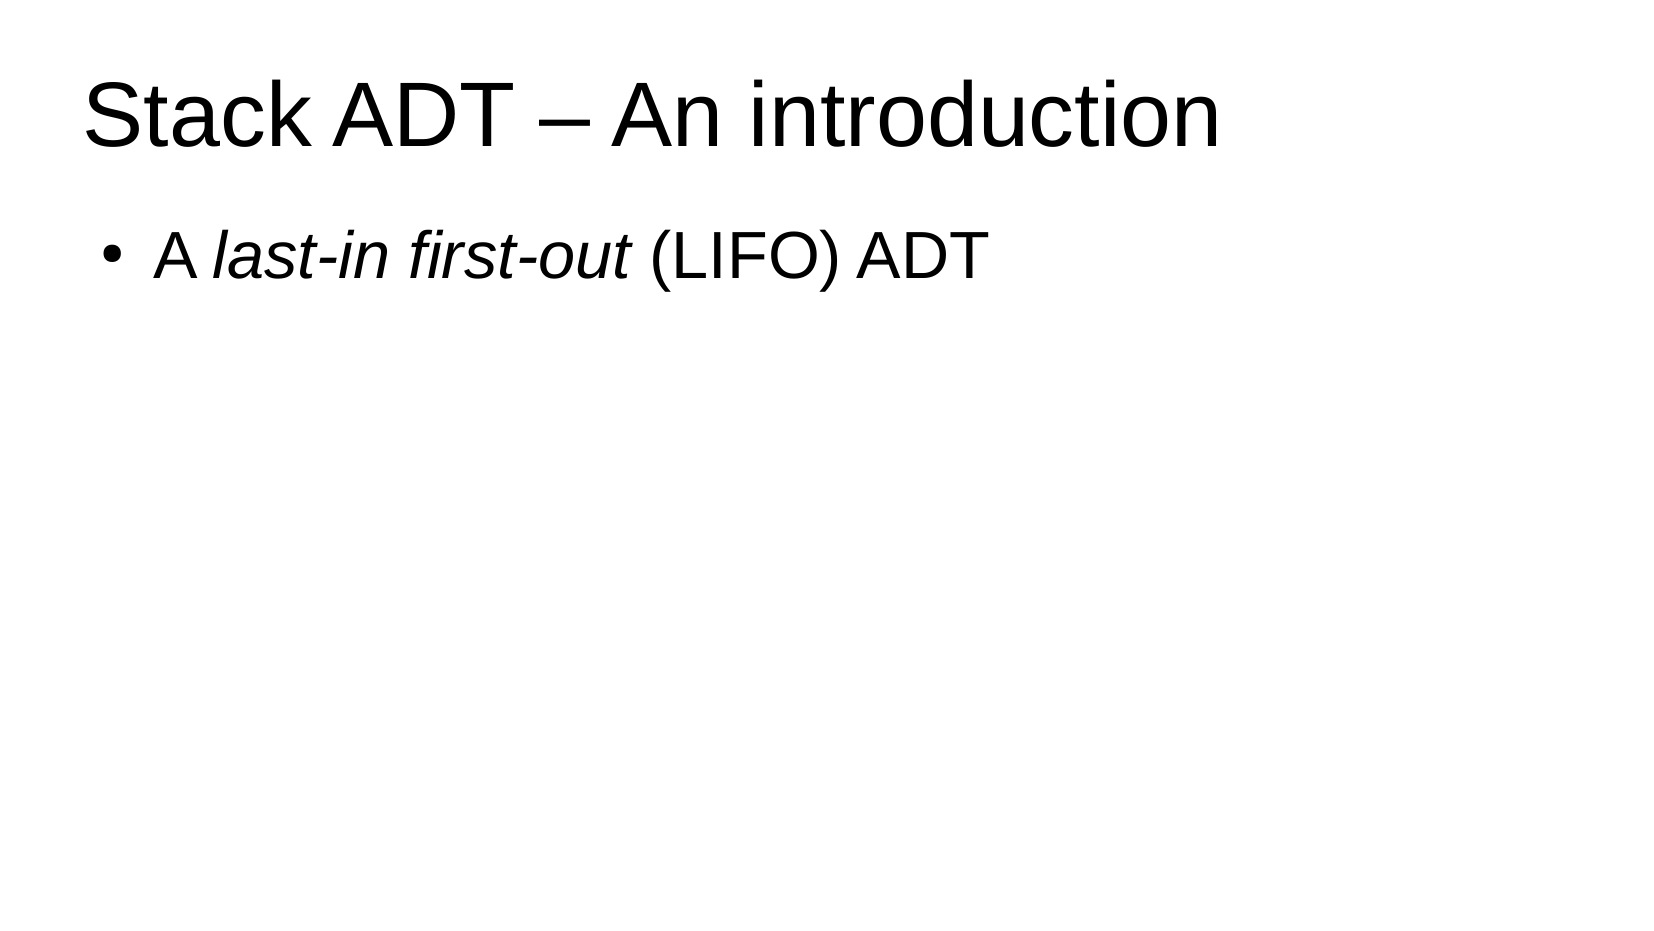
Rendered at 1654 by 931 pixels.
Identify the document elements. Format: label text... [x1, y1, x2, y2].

title Stack ADT – An introduction [82, 37, 1571, 193]
list A last-in first-out (LIFO) ADT [82, 217, 1571, 758]
